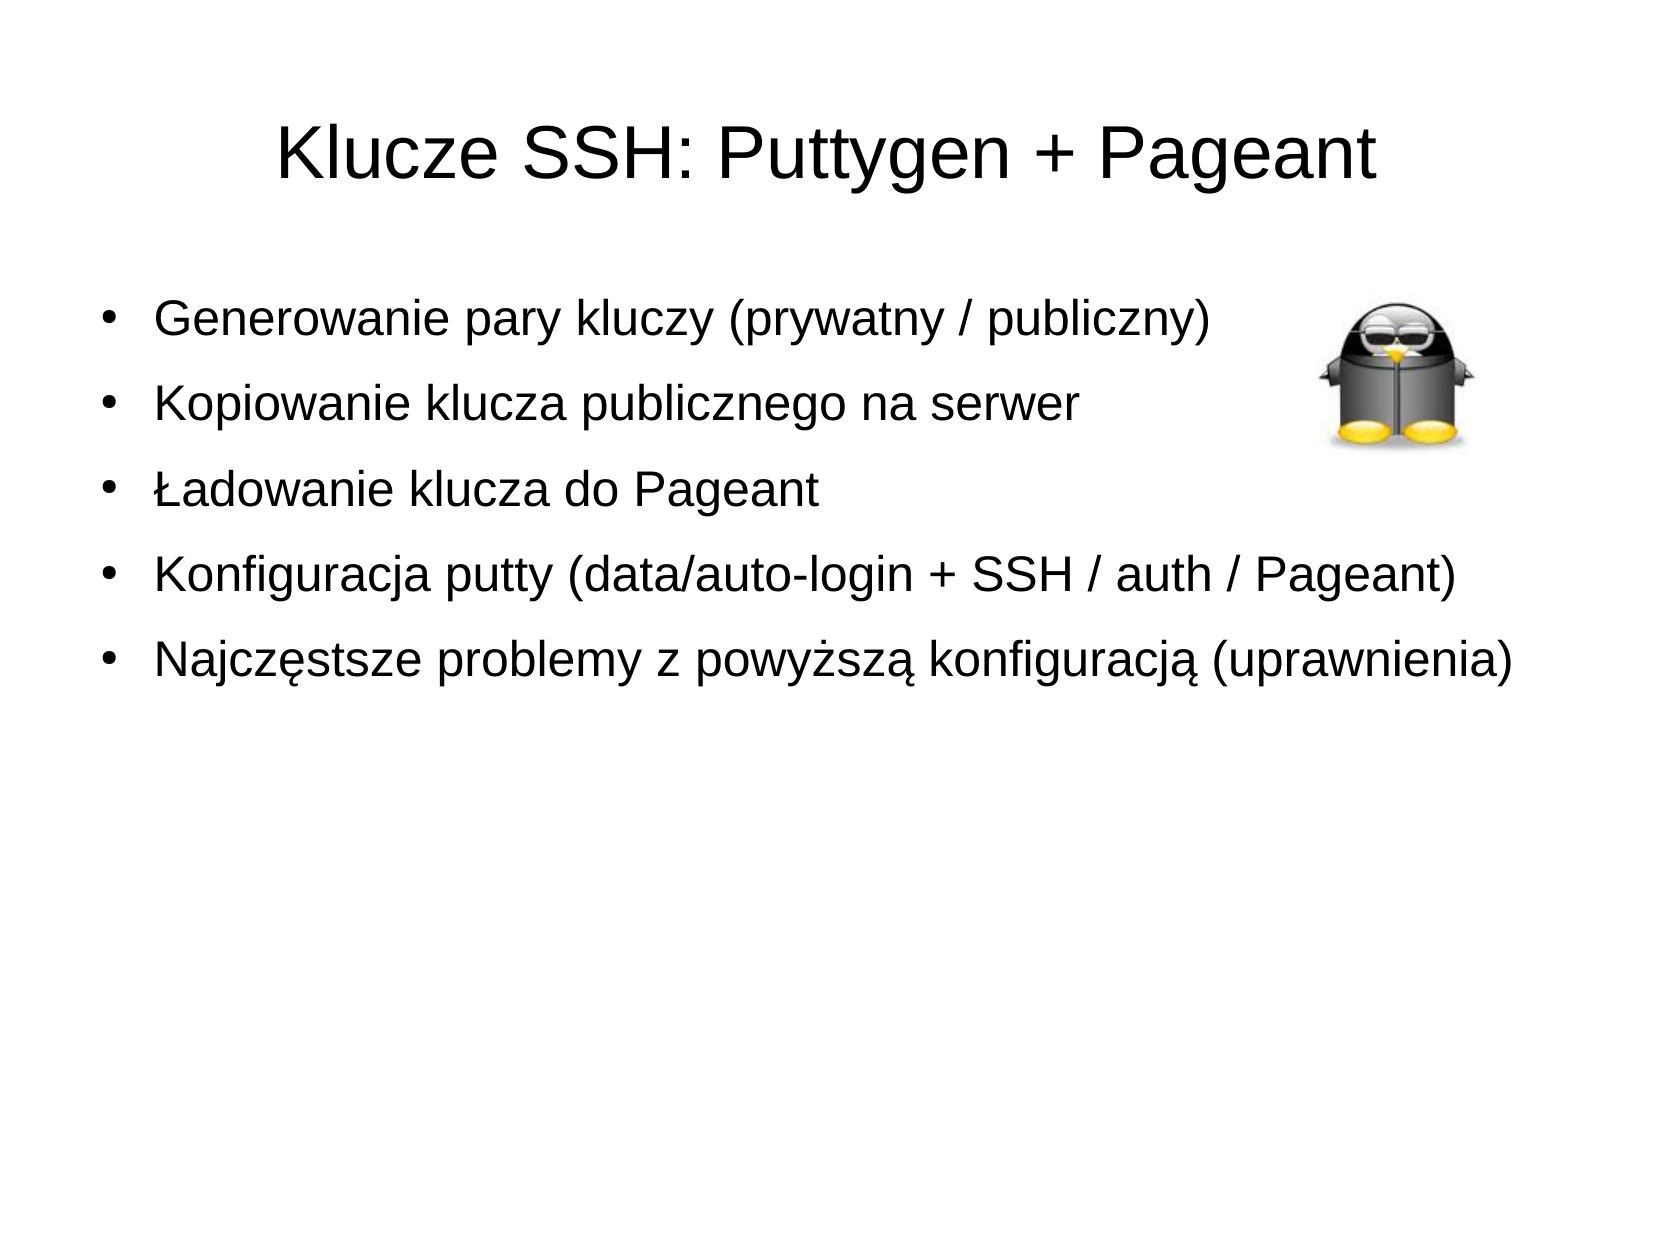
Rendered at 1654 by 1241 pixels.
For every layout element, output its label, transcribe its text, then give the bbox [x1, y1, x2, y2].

list Generowanie pary kluczy (prywatny / publiczny) Kopiowanie klucza publicznego na serwer Ładowanie klucza do Pageant Konfiguracja putty (data/auto-login + SSH / auth / Pageant) Najczęstsze problemy z powyższą konfiguracją (uprawnienia) [82, 290, 1571, 1094]
picture [1317, 295, 1477, 455]
title Klucze SSH: Puttygen + Pageant [82, 49, 1571, 257]
